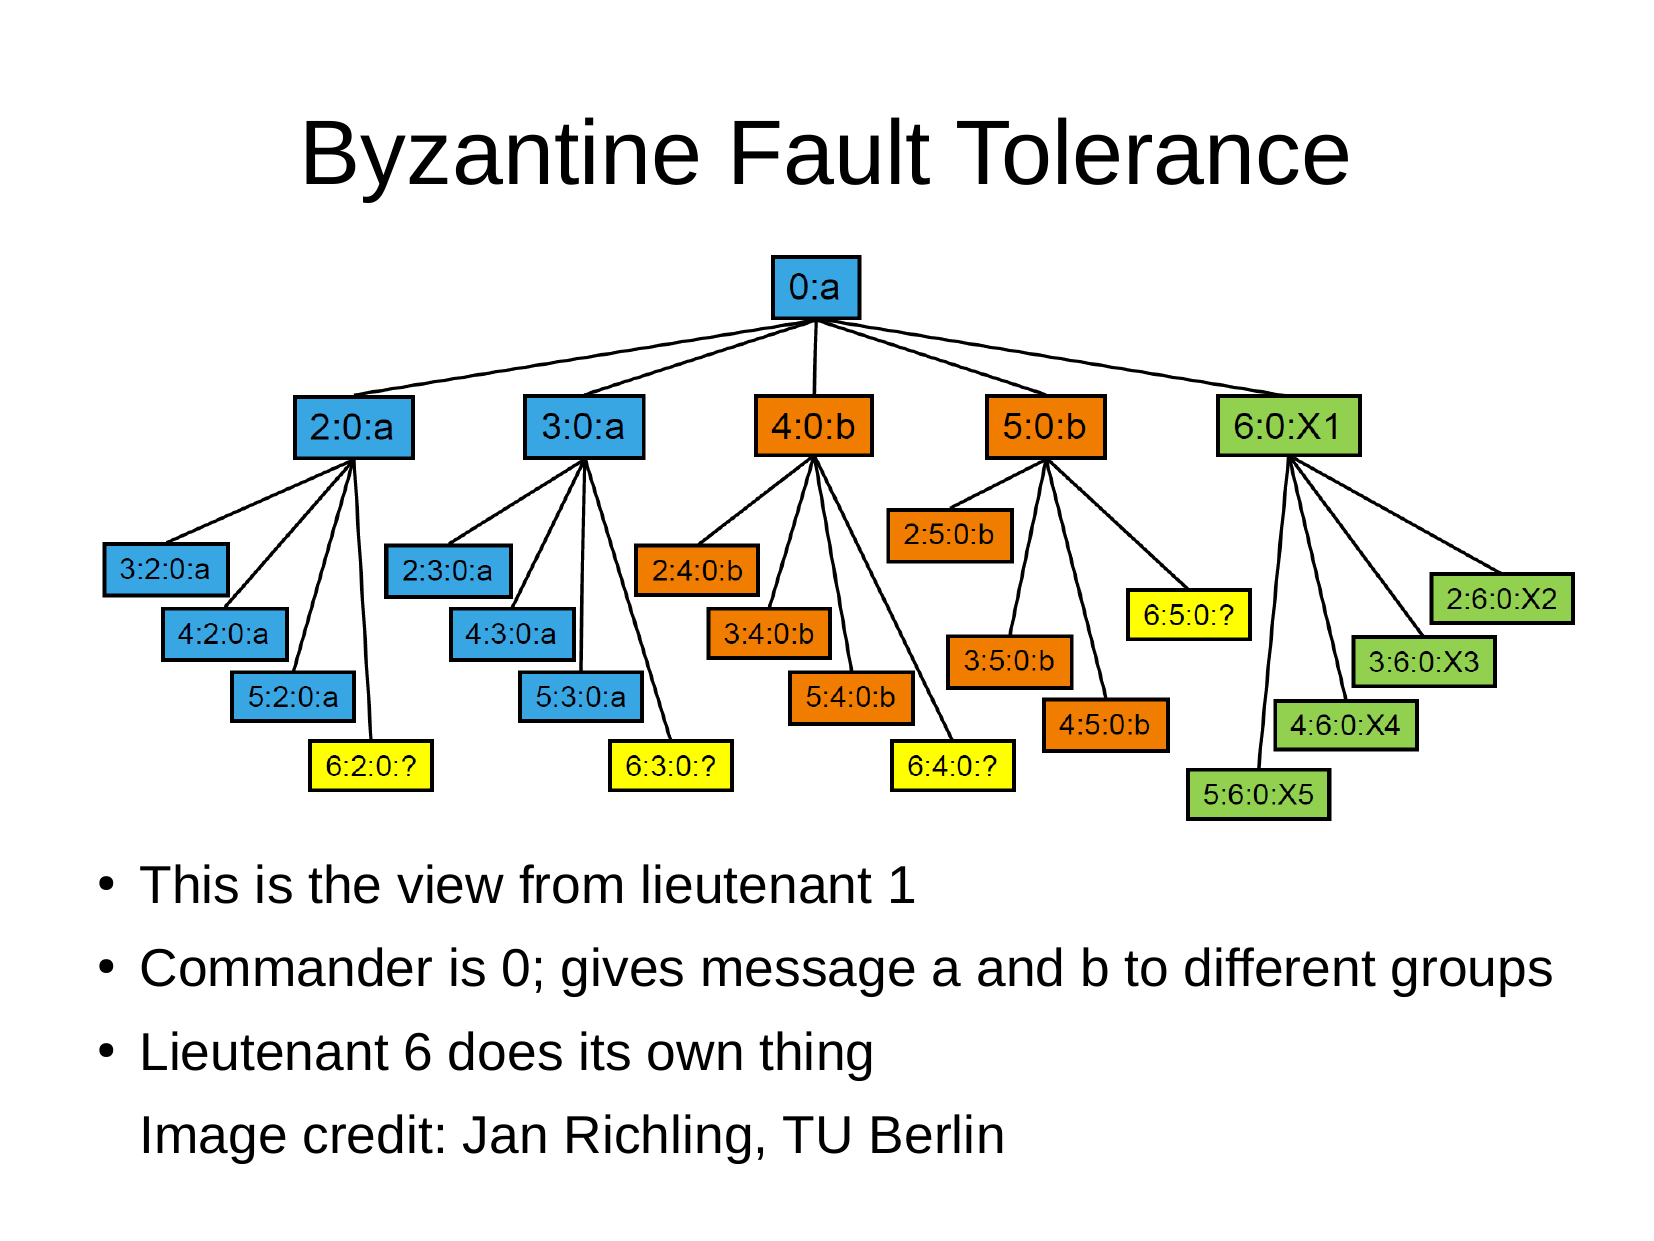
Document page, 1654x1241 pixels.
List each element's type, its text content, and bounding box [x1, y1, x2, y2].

title Byzantine Fault Tolerance [82, 49, 1571, 257]
picture [90, 239, 1576, 826]
list This is the view from lieutenant 1 Commander is 0; gives message a and b to different groups Lieutenant 6 does its own thing Image credit: Jan Richling, TU Berlin [82, 855, 1571, 1199]
